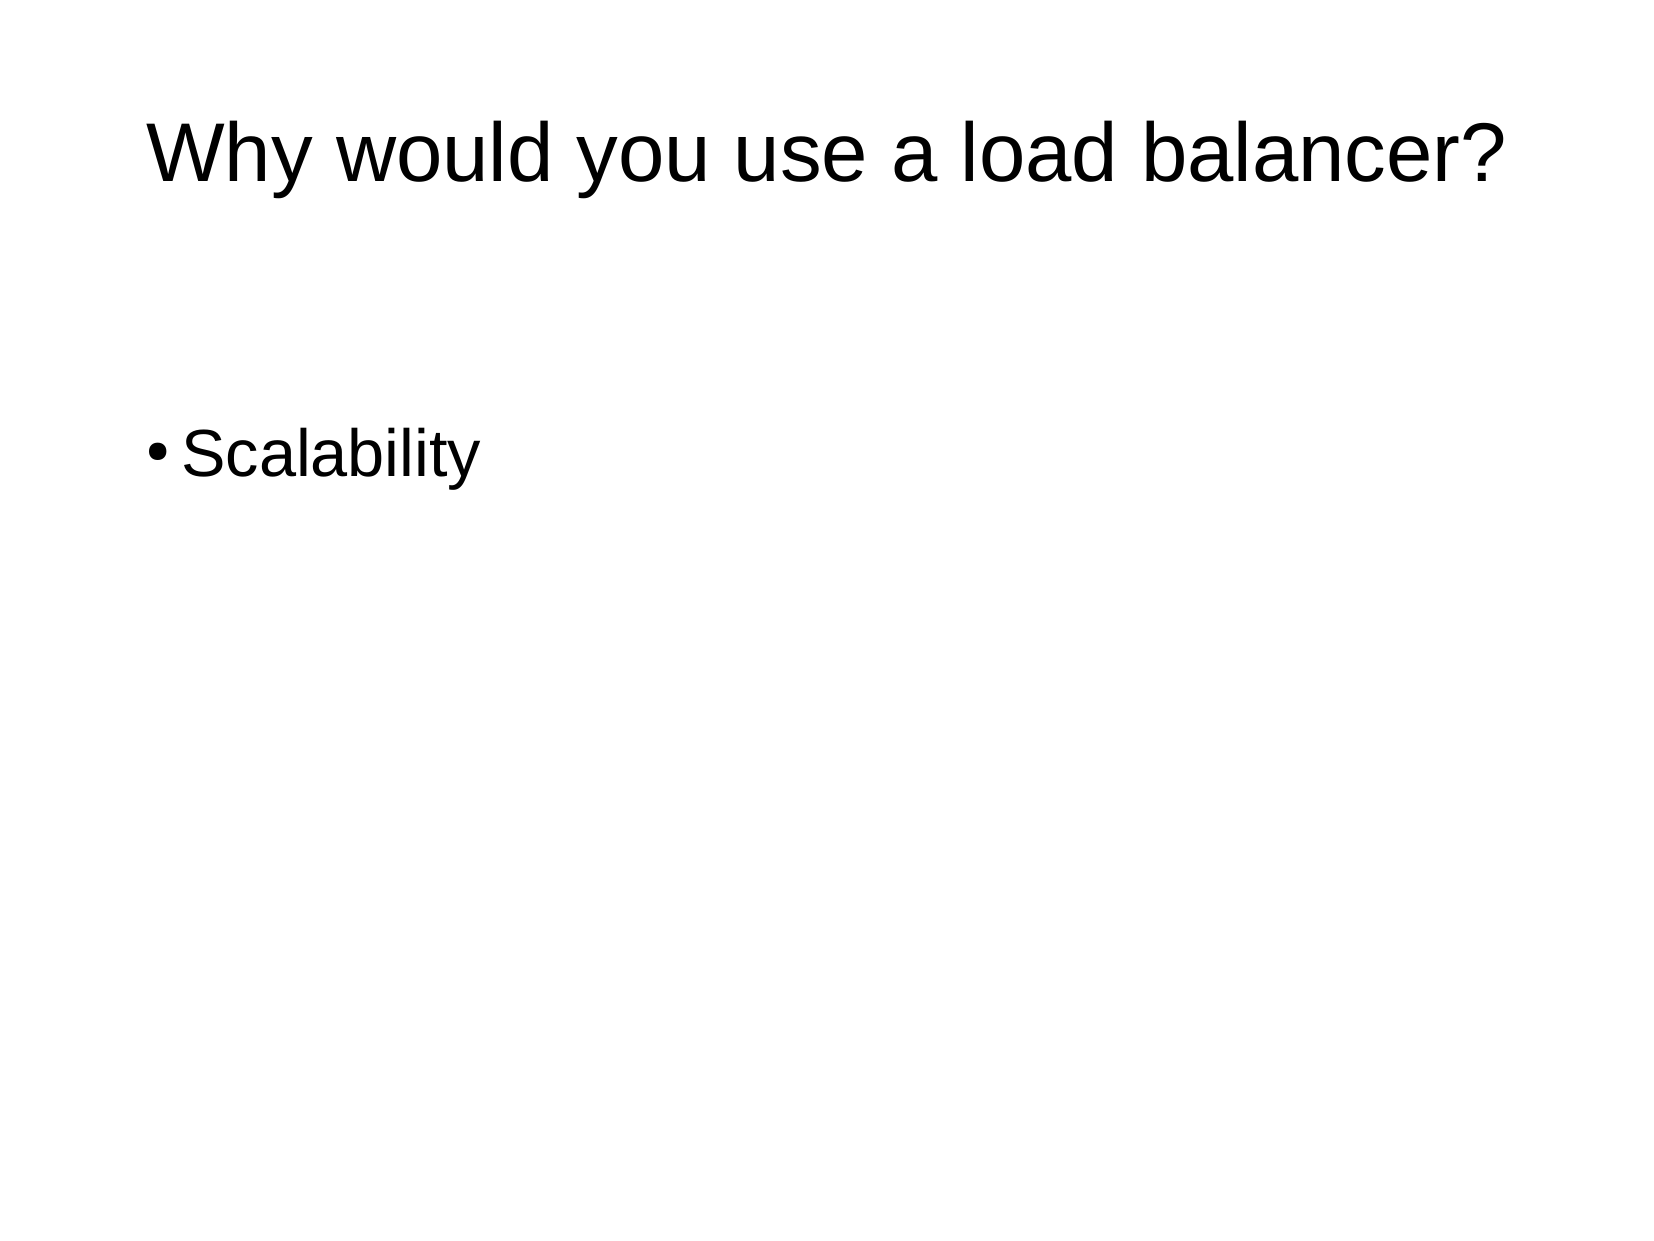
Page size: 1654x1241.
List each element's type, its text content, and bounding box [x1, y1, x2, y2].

title Why would you use a load balancer? [82, 49, 1571, 257]
text_box Scalability [130, 371, 497, 499]
